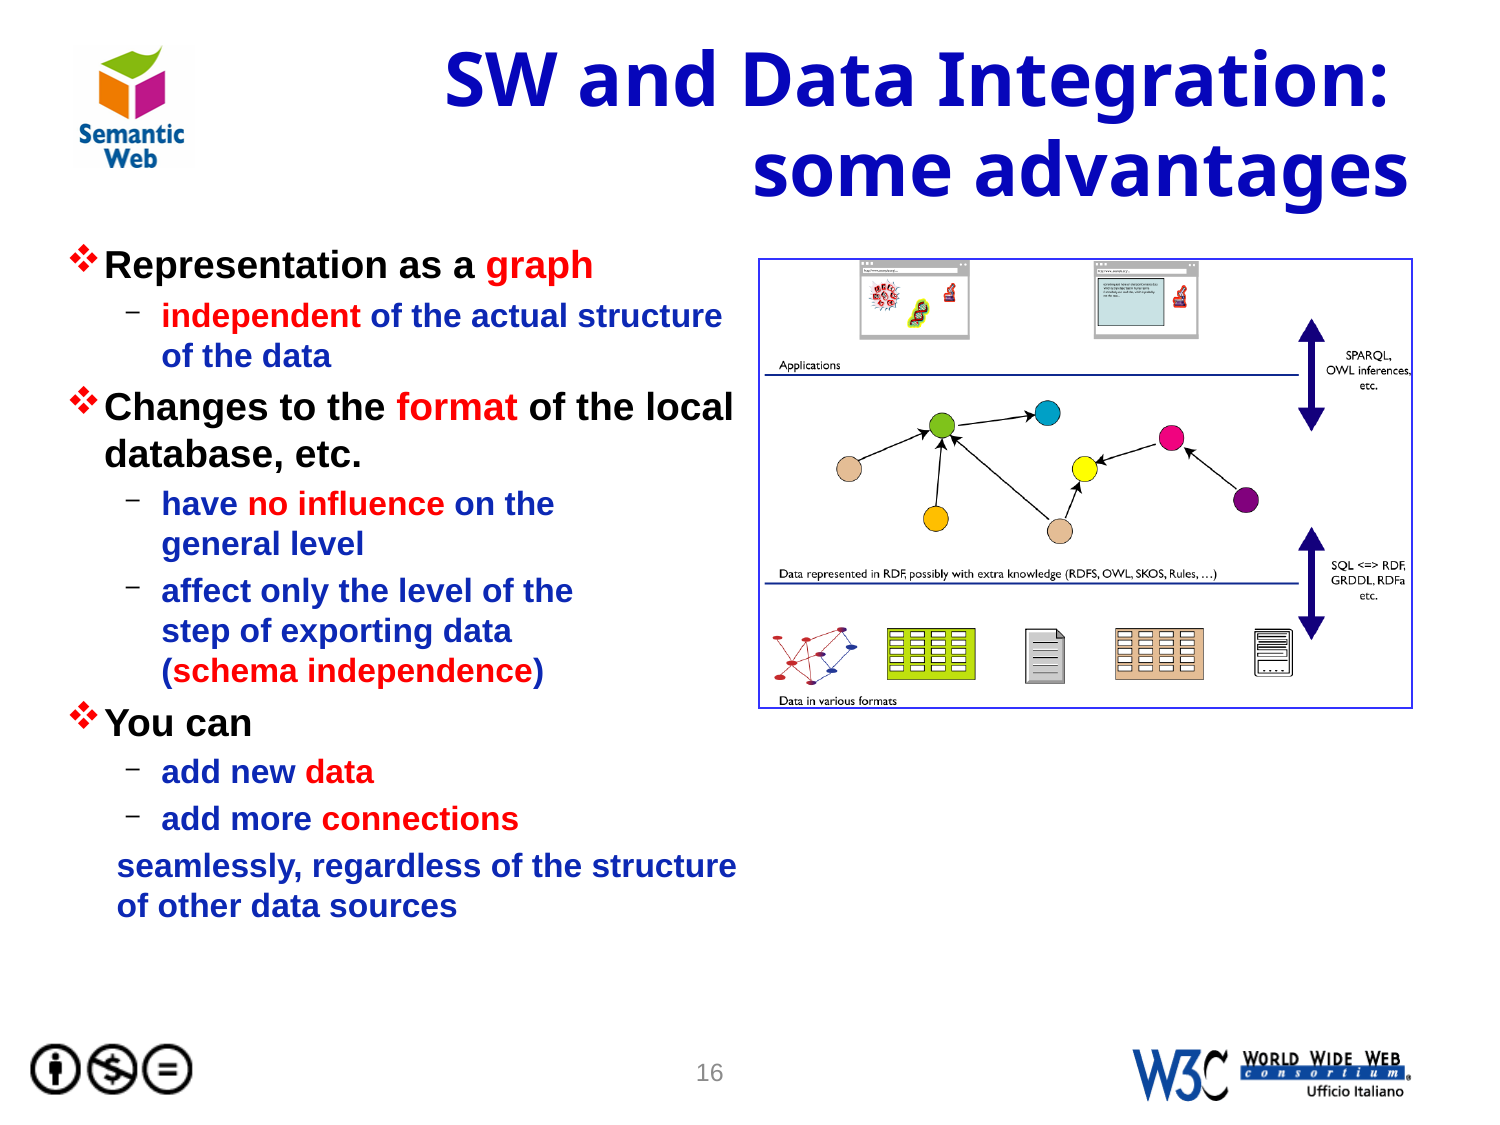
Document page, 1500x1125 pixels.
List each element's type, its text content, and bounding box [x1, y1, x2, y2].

list Representation as a graph independent of the actual structure of the data Changes to the format of the local database, etc. have no influence on the general level affect only the level of the step of exporting data (schema independence) You can add new data add more connections seamlessly, regardless of the structure of other data sources [51, 232, 761, 941]
picture [73, 45, 195, 168]
slide_number <number> [680, 1041, 761, 1102]
picture [760, 259, 1411, 708]
picture [1132, 1049, 1412, 1102]
picture [15, 1022, 205, 1106]
title SW and Data Integration: some advantages [75, 45, 1425, 199]
